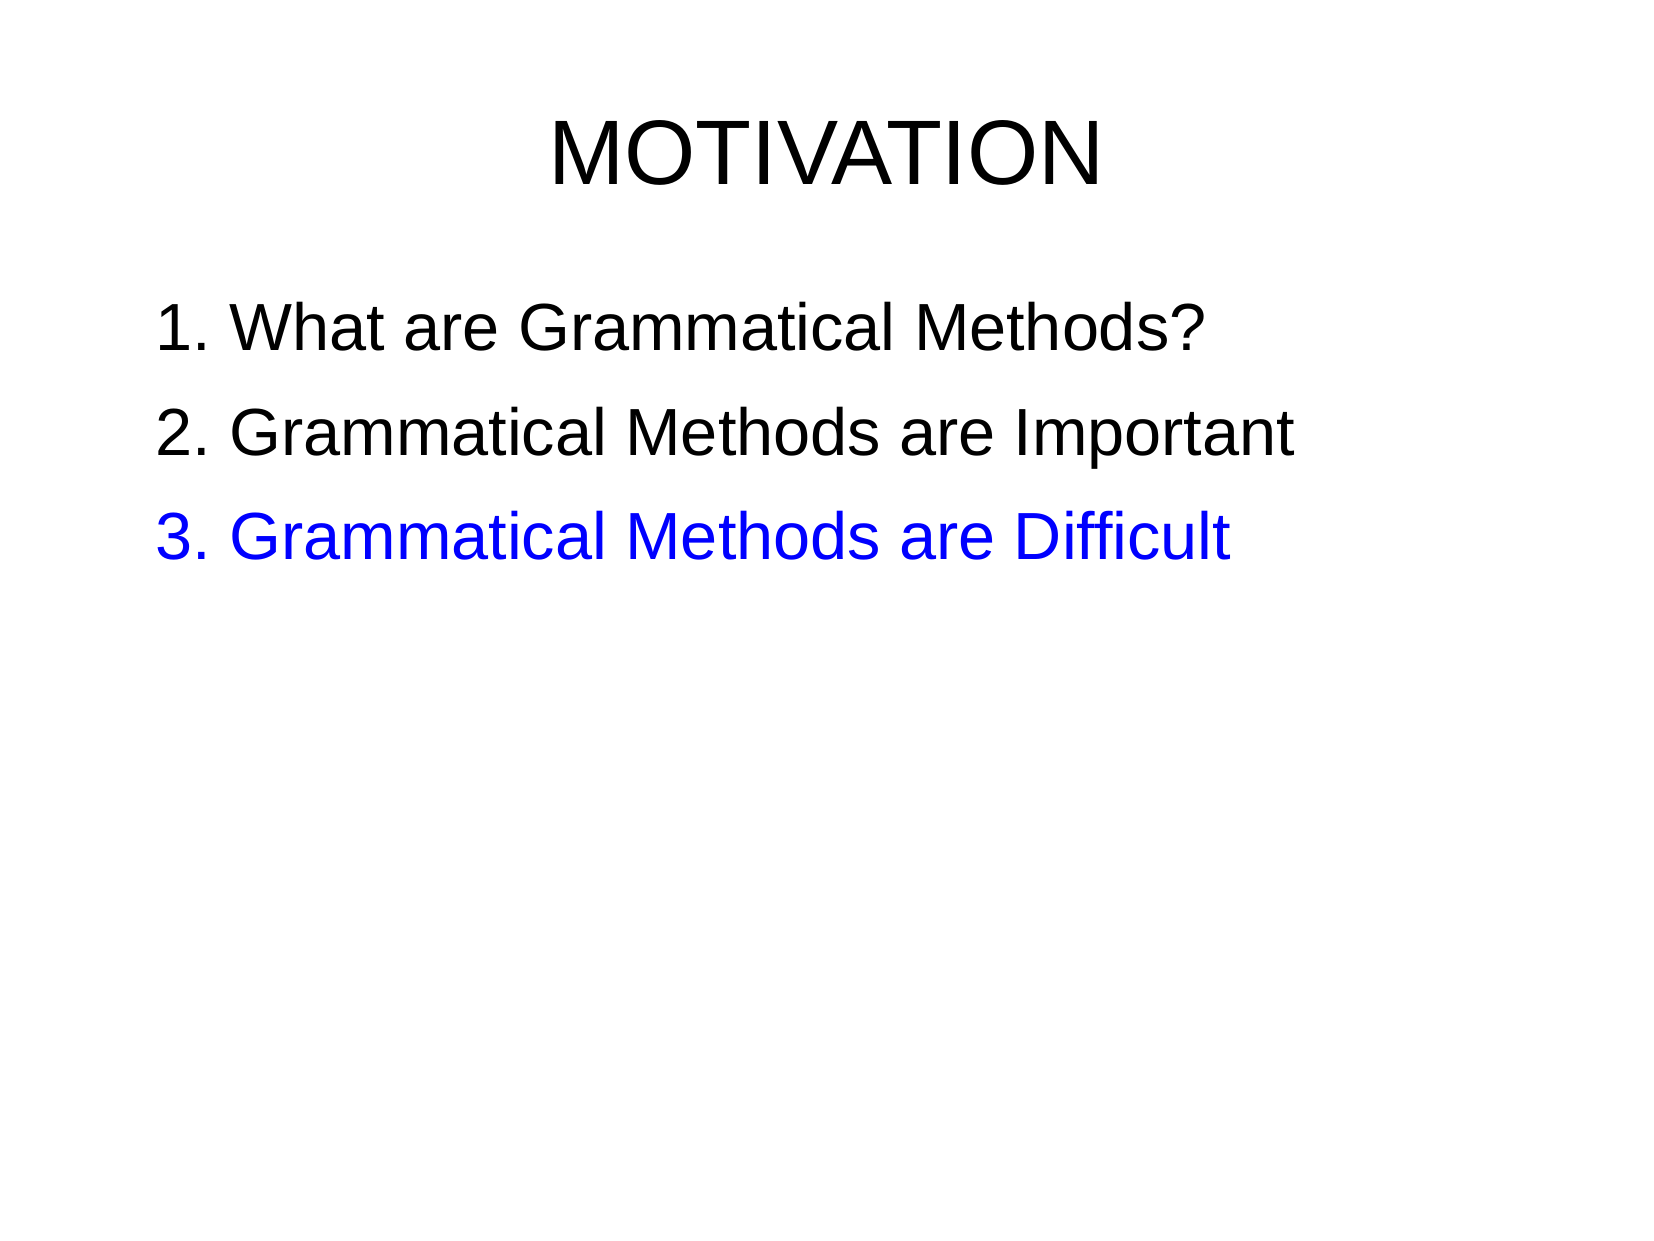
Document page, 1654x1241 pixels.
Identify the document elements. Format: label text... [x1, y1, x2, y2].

title MOTIVATION [82, 49, 1571, 257]
list 1. What are Grammatical Methods? 2. Grammatical Methods are Important 3. Grammatical Methods are Difficult [82, 290, 1571, 1109]
